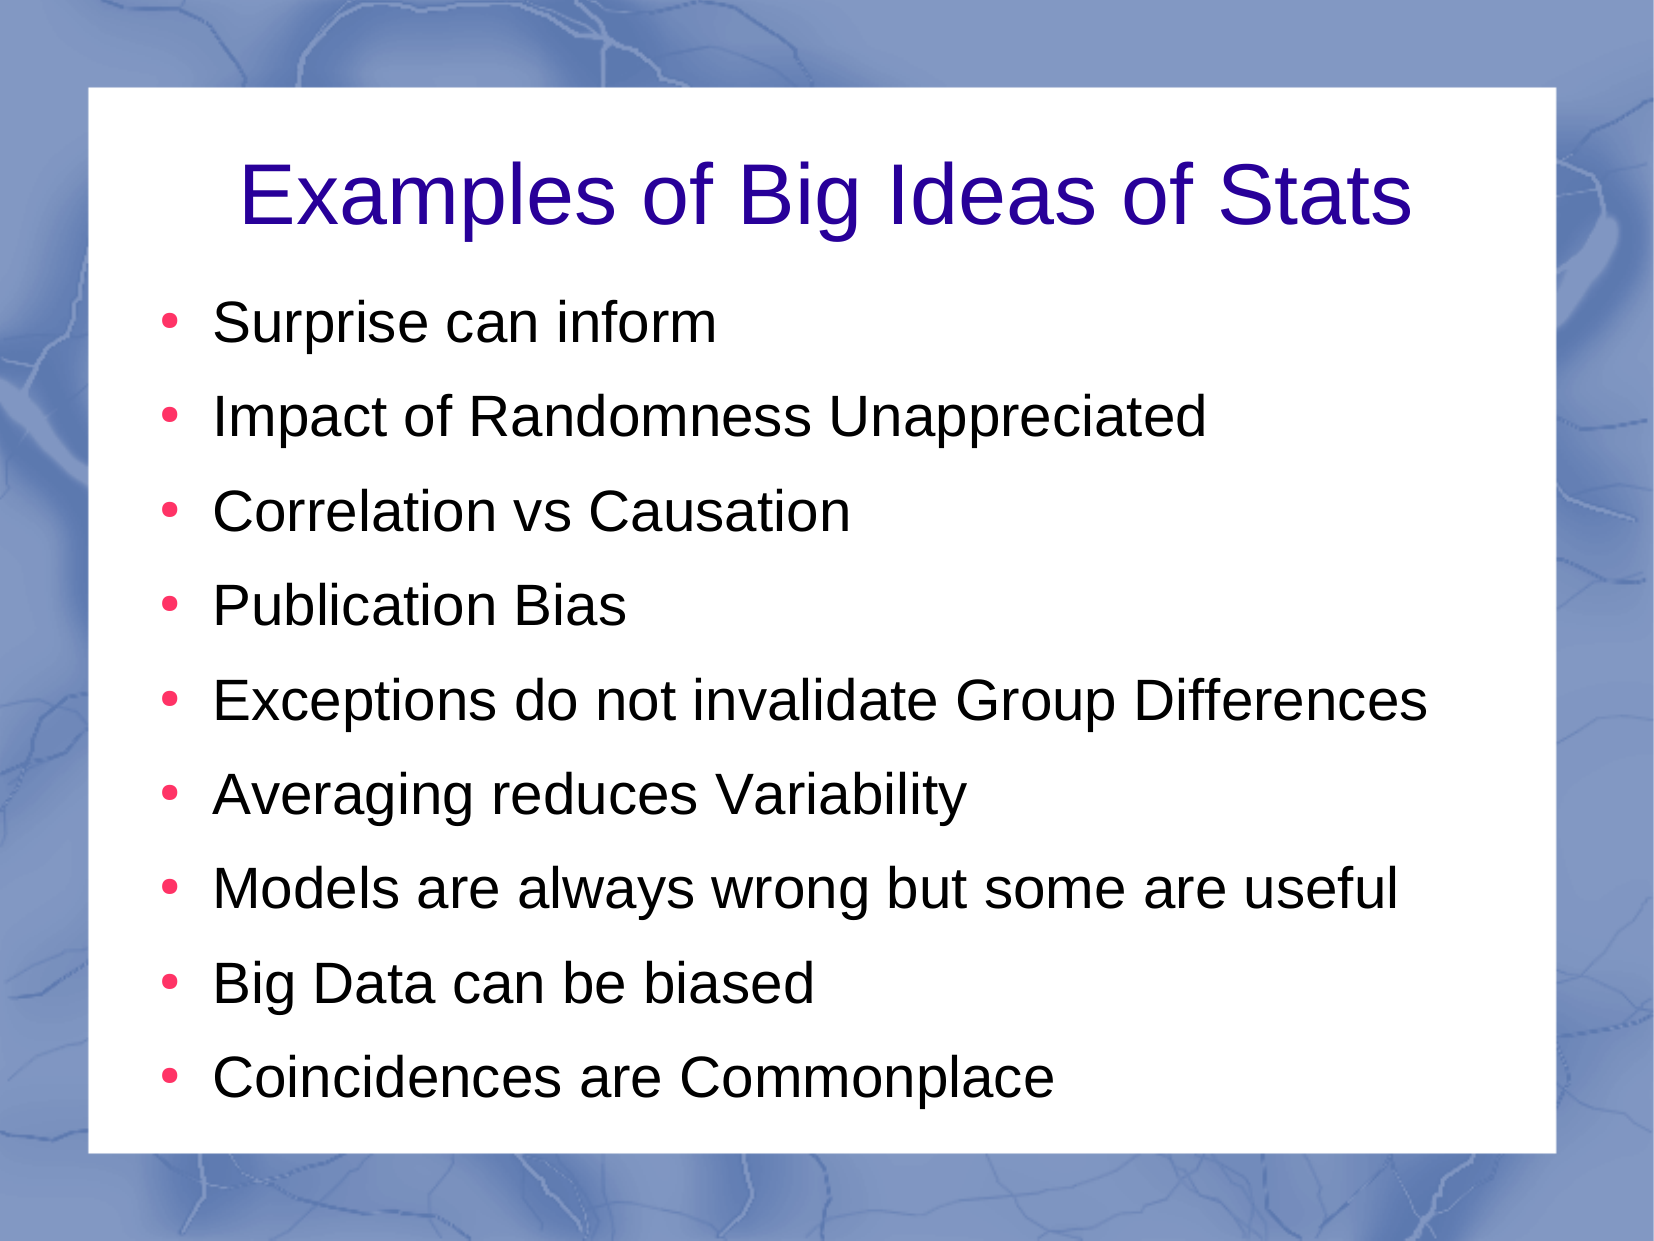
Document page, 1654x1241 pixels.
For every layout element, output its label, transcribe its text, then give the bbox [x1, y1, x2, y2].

picture [0, 0, 1654, 1241]
title Examples of Big Ideas of Stats [118, 90, 1536, 298]
list Surprise can inform Impact of Randomness Unappreciated Correlation vs Causation Publication Bias Exceptions do not invalidate Group Differences Averaging reduces Variability Models are always wrong but some are useful Big Data can be biased Coincidences are Commonplace [141, 289, 1501, 1111]
